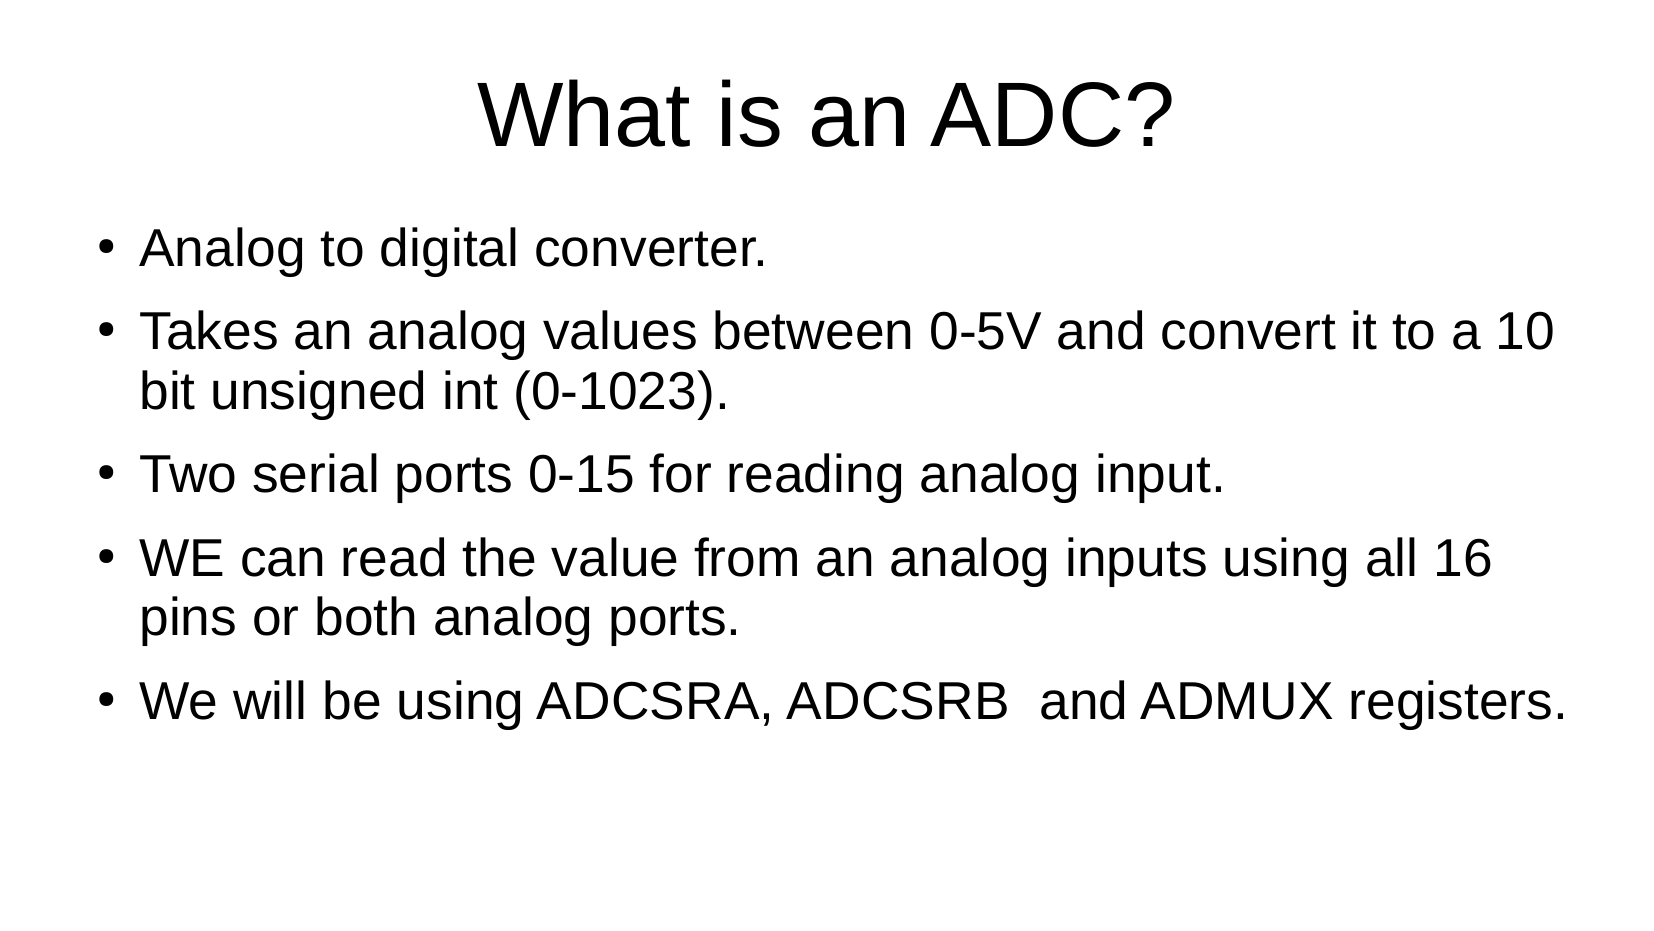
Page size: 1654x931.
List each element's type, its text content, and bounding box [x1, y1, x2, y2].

list Analog to digital converter. Takes an analog values between 0-5V and convert it to a 10 bit unsigned int (0-1023). Two serial ports 0-15 for reading analog input. WE can read the value from an analog inputs using all 16 pins or both analog ports. We will be using ADCSRA, ADCSRB and ADMUX registers. [82, 217, 1571, 758]
title What is an ADC? [82, 37, 1571, 193]
